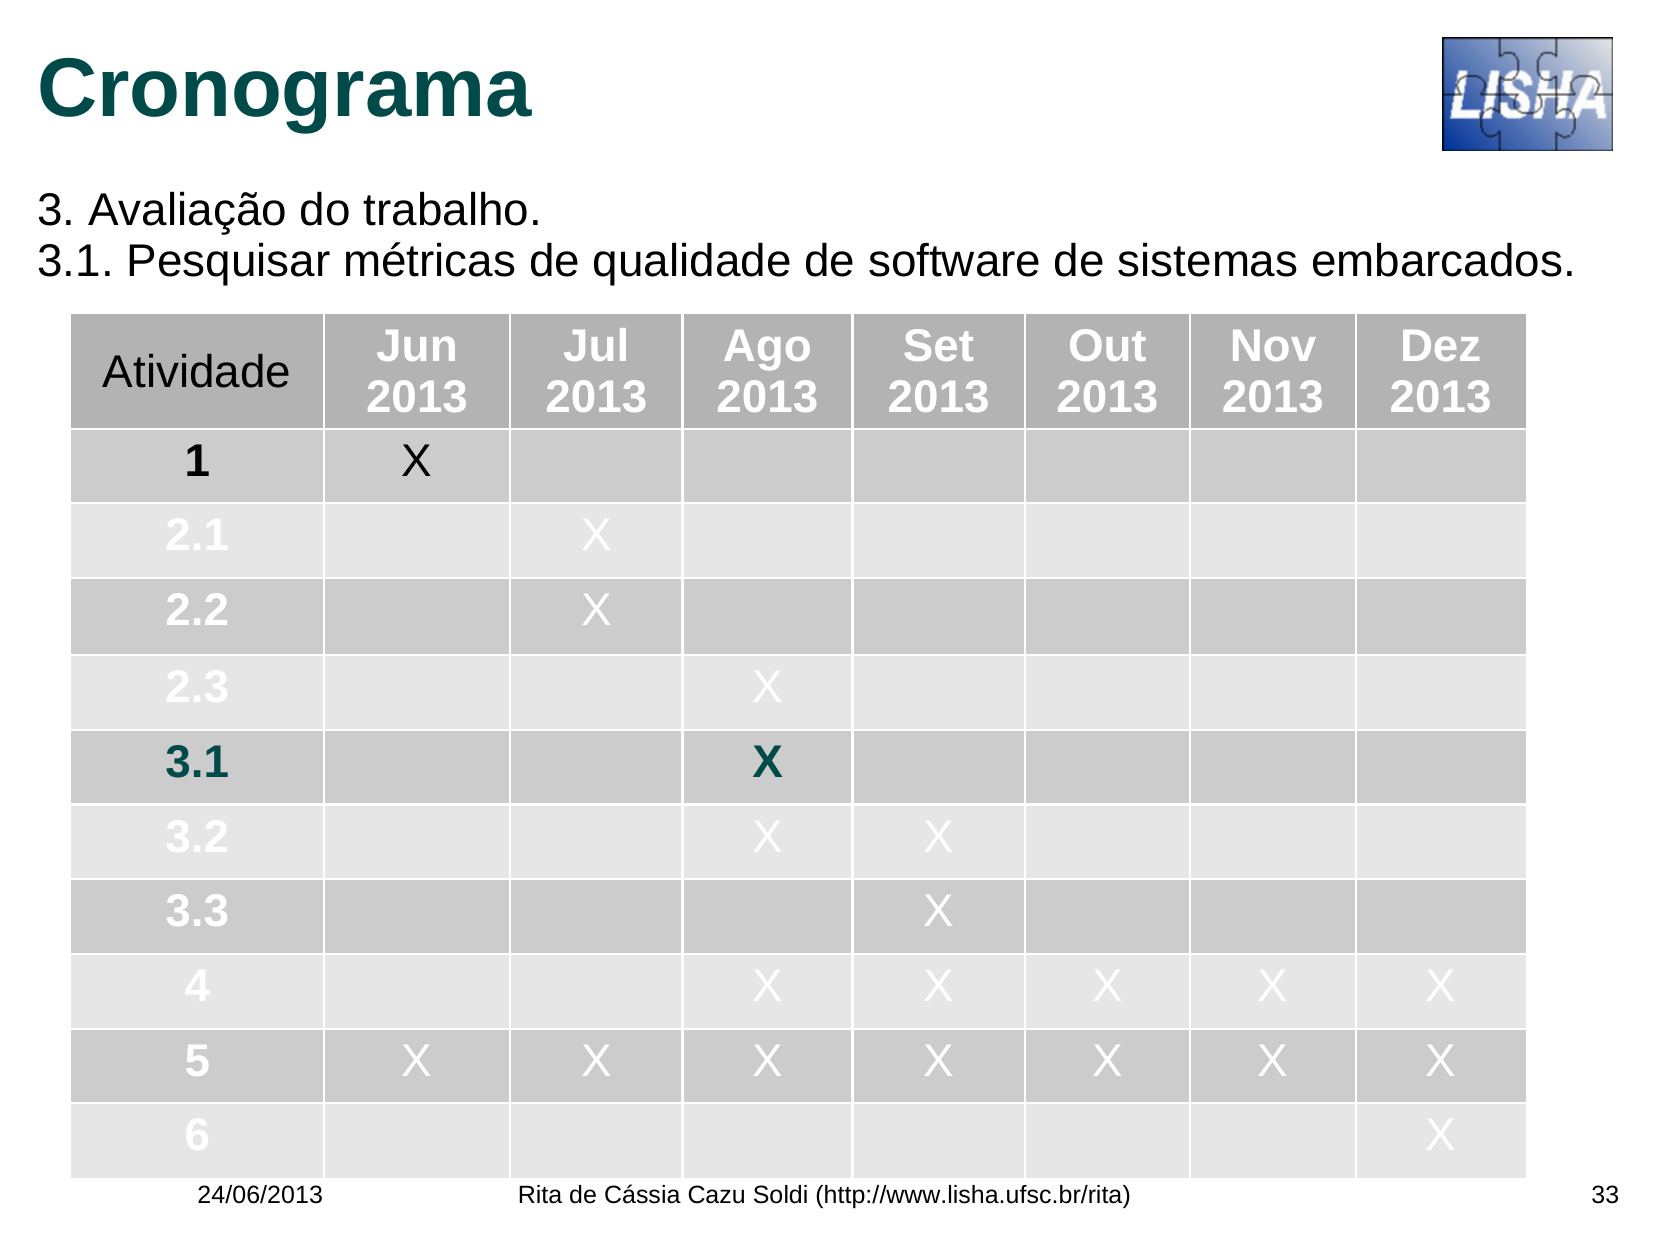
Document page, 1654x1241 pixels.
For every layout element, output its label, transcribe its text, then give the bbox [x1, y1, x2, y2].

table_cell [1026, 731, 1189, 803]
table_header Nov 2013 [1191, 314, 1355, 428]
table_cell [1357, 880, 1526, 953]
table_cell [854, 430, 1024, 502]
table_cell X [1026, 955, 1189, 1028]
table_cell 2.2 [71, 579, 323, 654]
table_cell [684, 504, 851, 577]
table_cell 2.3 [71, 656, 323, 729]
table_cell X [854, 955, 1024, 1028]
table_cell [854, 579, 1024, 654]
table_cell [1357, 504, 1526, 577]
table_cell 3.1 [71, 731, 323, 803]
table_cell [511, 731, 681, 803]
table_cell [854, 504, 1024, 577]
table_cell X [325, 1030, 509, 1102]
table_cell X [684, 1030, 851, 1102]
table_cell X [684, 955, 851, 1028]
table_cell X [1357, 1104, 1526, 1178]
table_cell [325, 806, 509, 878]
table_cell [1357, 731, 1526, 803]
table_cell X [511, 579, 681, 654]
table_cell [511, 880, 681, 953]
table_cell 5 [71, 1030, 323, 1102]
list 3. Avaliação do trabalho. 3.1. Pesquisar métricas de qualidade de software de sistemas embarcados. [37, 183, 1613, 298]
table_cell X [1357, 1030, 1526, 1102]
table_header Out 2013 [1026, 314, 1189, 428]
table_cell [1026, 1104, 1189, 1178]
table_cell X [854, 1030, 1024, 1102]
table_cell 6 [71, 1104, 323, 1178]
table_cell [684, 880, 851, 953]
table_cell [1191, 579, 1355, 654]
table_cell [1191, 656, 1355, 729]
table_cell [325, 656, 509, 729]
table_cell [684, 1104, 851, 1178]
table_cell X [325, 430, 509, 502]
table_cell [1191, 880, 1355, 953]
table_cell X [511, 504, 681, 577]
table_cell [1191, 504, 1355, 577]
table_header Jul 2013 [511, 314, 681, 428]
table_cell [511, 430, 681, 502]
table_cell X [1191, 1030, 1355, 1102]
table_cell [1191, 806, 1355, 878]
table_cell [1026, 579, 1189, 654]
table_cell 3.3 [71, 880, 323, 953]
table_cell [325, 579, 509, 654]
table_cell X [1357, 955, 1526, 1028]
table_header Atividade [71, 314, 323, 428]
table_cell [325, 1104, 509, 1178]
table_cell 2.1 [71, 504, 323, 577]
table_cell [511, 955, 681, 1028]
table_cell X [1191, 955, 1355, 1028]
table_cell X [854, 806, 1024, 878]
table_cell 4 [71, 955, 323, 1028]
table_cell [325, 880, 509, 953]
table_cell [1026, 504, 1189, 577]
table_cell [325, 731, 509, 803]
table_header Jun 2013 [325, 314, 509, 428]
table_cell [1357, 656, 1526, 729]
table_cell [684, 579, 851, 654]
table_cell X [684, 656, 851, 729]
picture [1442, 37, 1613, 151]
title Cronograma [37, 37, 1426, 151]
table_cell X [1026, 1030, 1189, 1102]
table_cell [1191, 430, 1355, 502]
table_header Dez 2013 [1357, 314, 1526, 428]
table_cell [1026, 880, 1189, 953]
table_cell [1191, 731, 1355, 803]
table_cell [1357, 430, 1526, 502]
table_cell 1 [71, 430, 323, 502]
table_cell [325, 955, 509, 1028]
table_cell 3.2 [71, 806, 323, 878]
table_cell [1357, 579, 1526, 654]
table_header Set 2013 [854, 314, 1024, 428]
table_cell X [684, 806, 851, 878]
table_cell [511, 656, 681, 729]
table_cell X [854, 880, 1024, 953]
table_cell [1191, 1104, 1355, 1178]
table_cell [1026, 430, 1189, 502]
table_cell [1026, 806, 1189, 878]
table_cell [854, 731, 1024, 803]
table_header Ago 2013 [684, 314, 851, 428]
table_cell [511, 1104, 681, 1178]
table_cell [854, 1104, 1024, 1178]
table_cell [325, 504, 509, 577]
table_cell [684, 430, 851, 502]
table_cell [511, 806, 681, 878]
table_cell [1357, 806, 1526, 878]
table_cell X [684, 731, 851, 803]
table_cell X [511, 1030, 681, 1102]
table_cell [854, 656, 1024, 729]
table_cell [1026, 656, 1189, 729]
